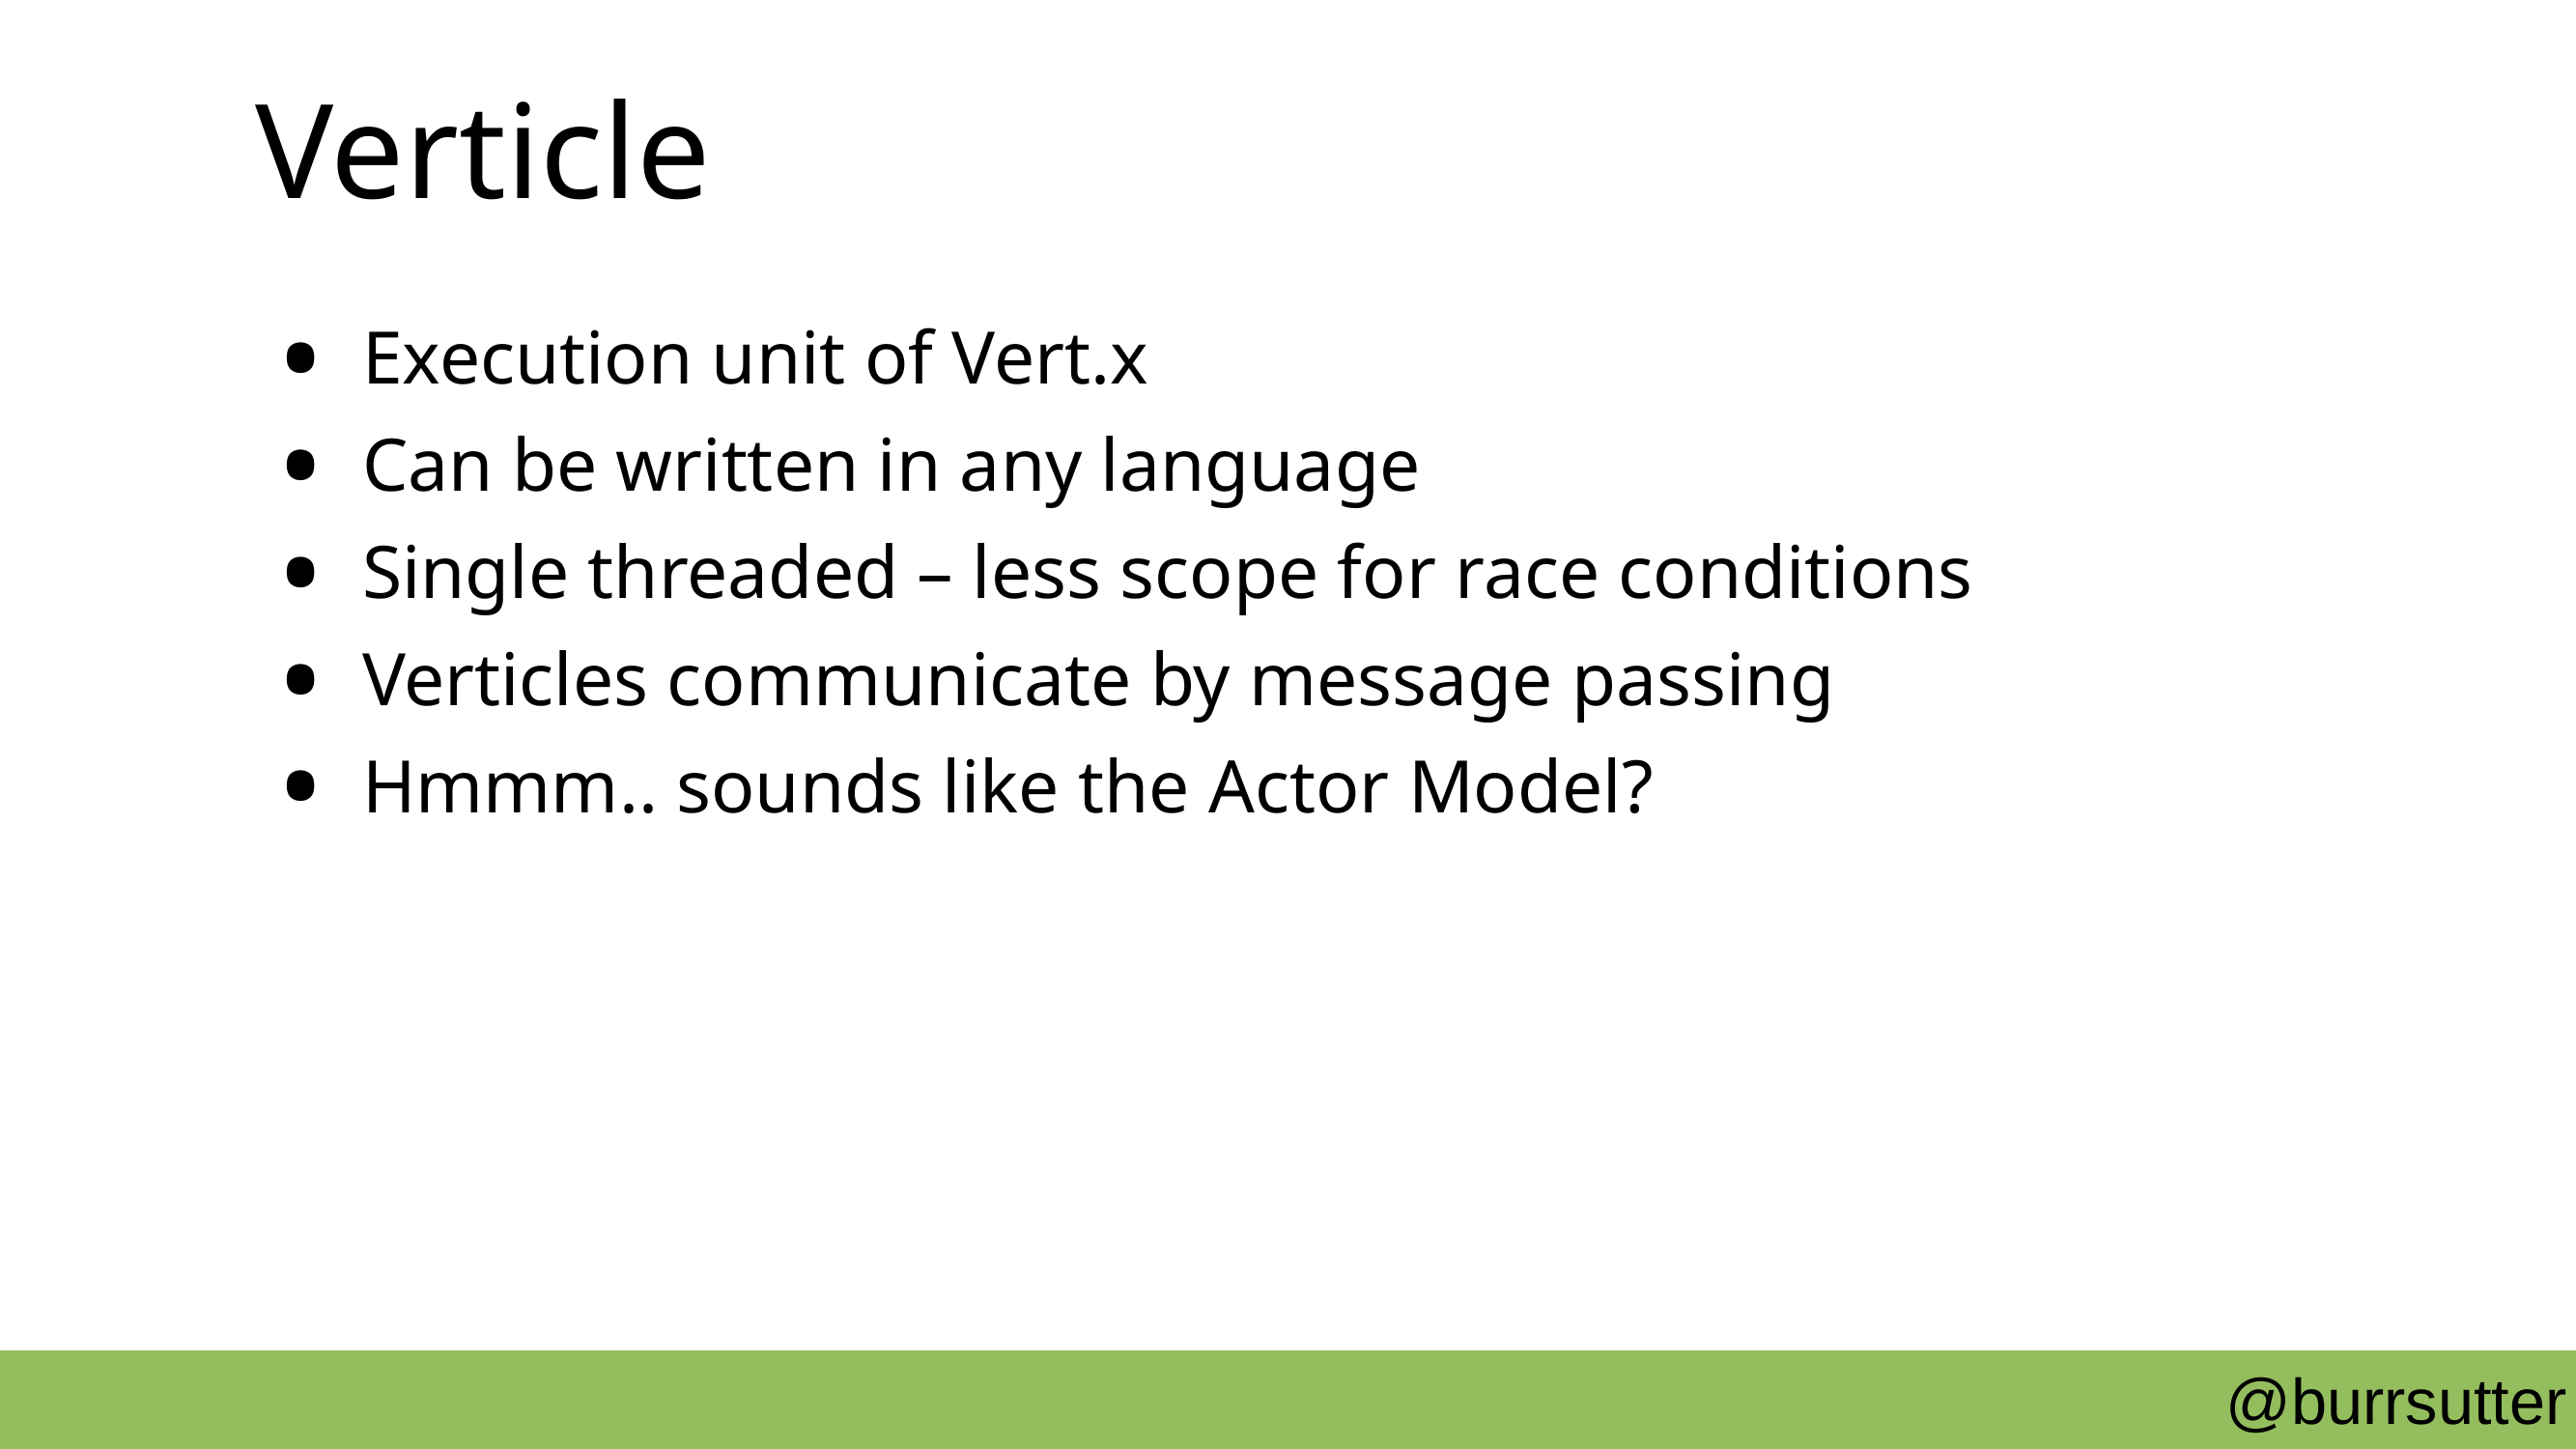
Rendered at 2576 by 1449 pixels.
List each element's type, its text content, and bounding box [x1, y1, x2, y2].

list Execution unit of Vert.x Can be written in any language Single threaded – less scope for race conditions Verticles communicate by message passing Hmmm.. sounds like the Actor Model? [251, 311, 2526, 1333]
title Verticle [247, 18, 2522, 273]
